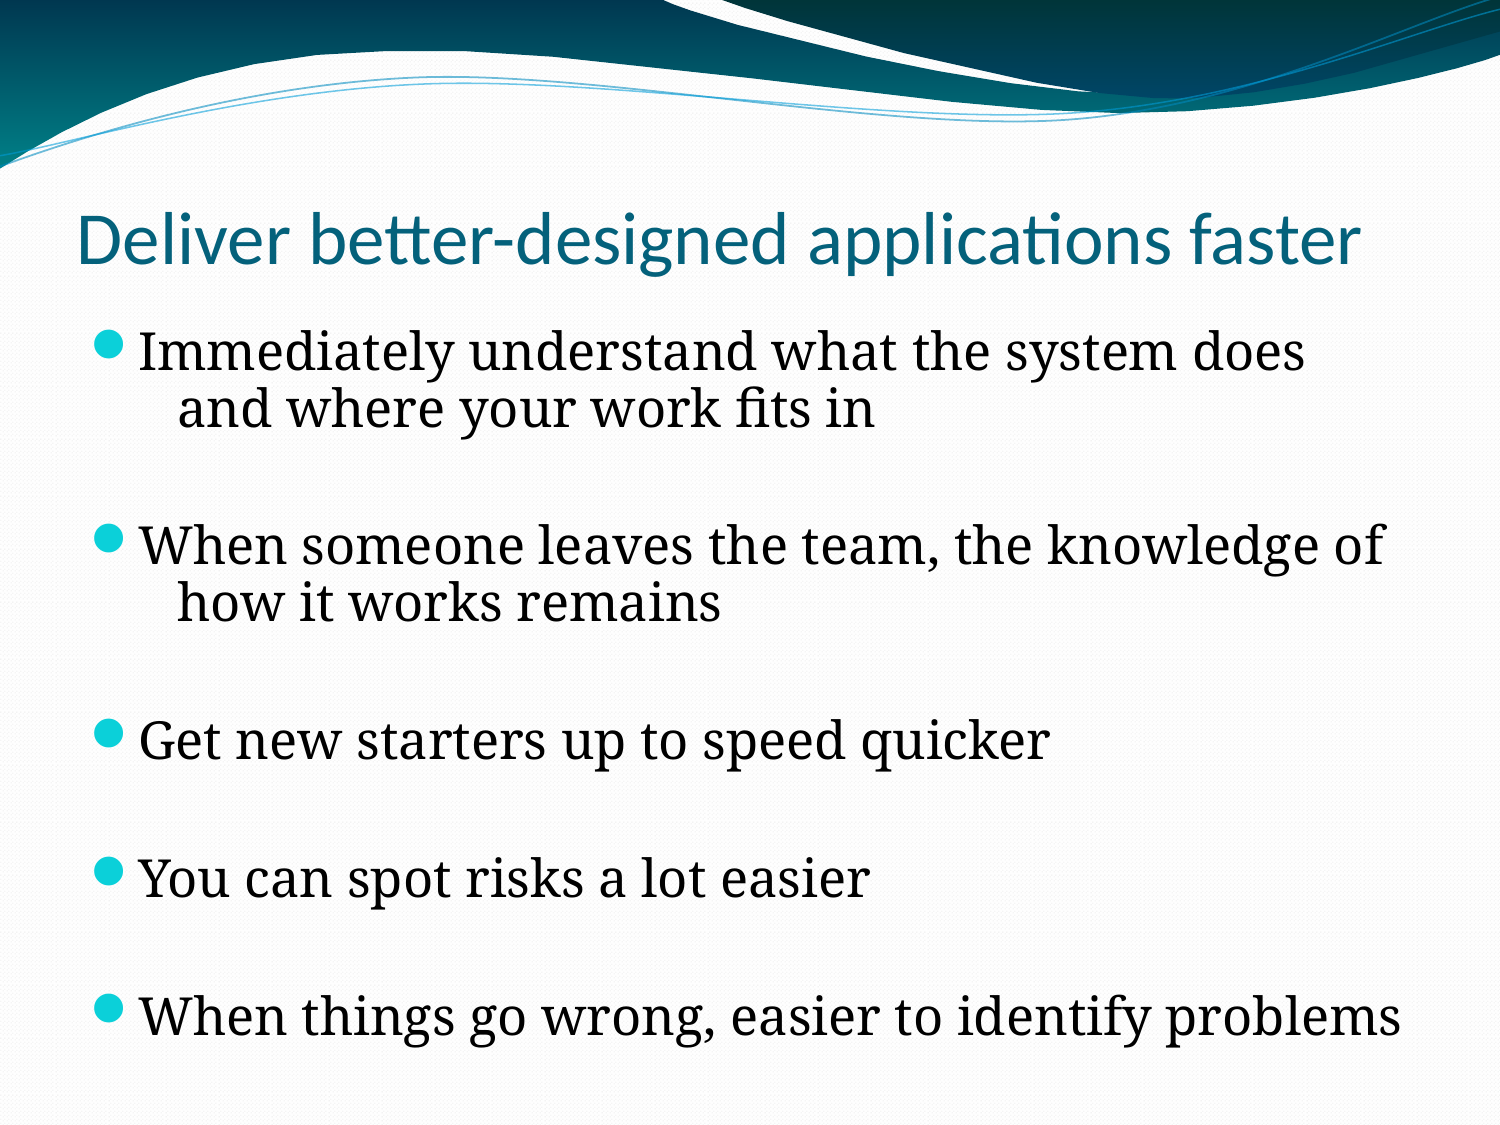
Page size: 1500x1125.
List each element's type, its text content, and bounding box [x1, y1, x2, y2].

list Immediately understand what the system does and where your work fits in When someone leaves the team, the knowledge of how it works remains Get new starters up to speed quicker You can spot risks a lot easier When things go wrong, easier to identify problems [75, 317, 1426, 1106]
title Deliver better-designed applications faster [76, 149, 1427, 280]
